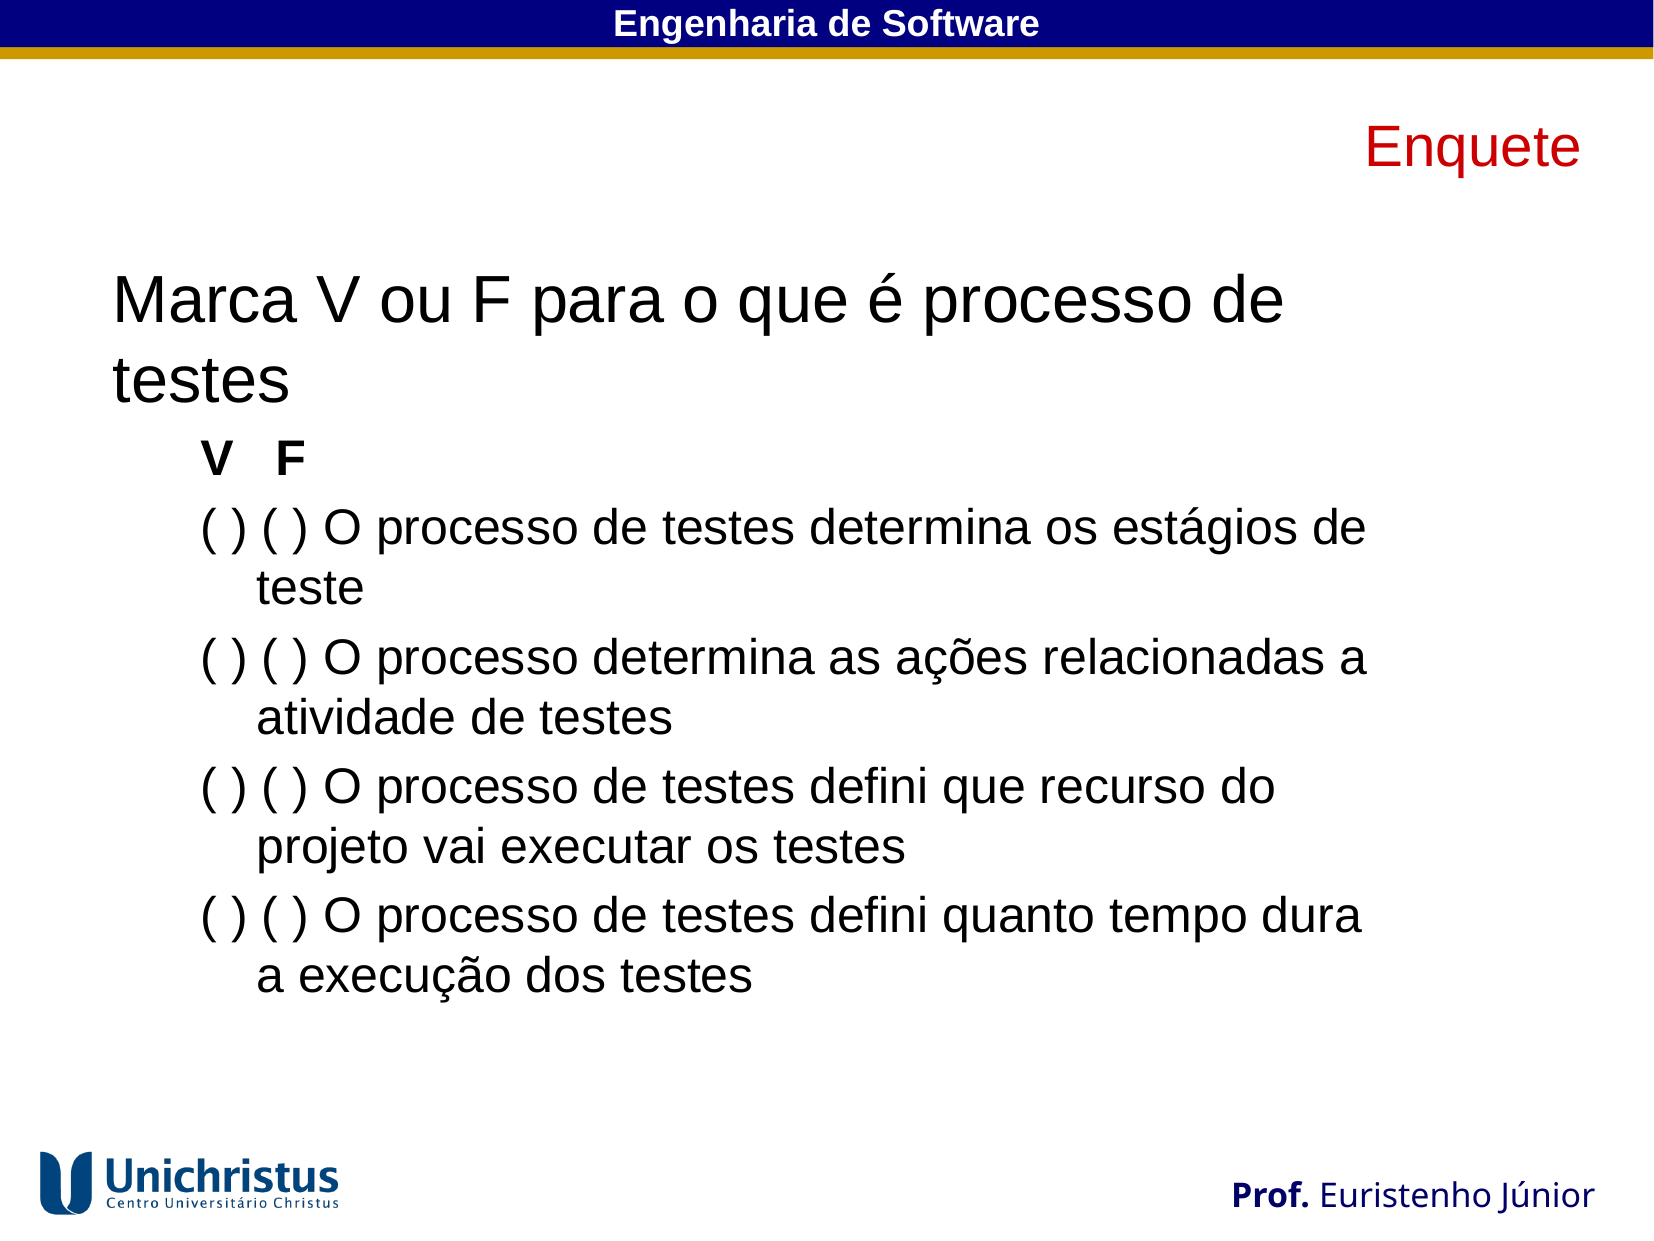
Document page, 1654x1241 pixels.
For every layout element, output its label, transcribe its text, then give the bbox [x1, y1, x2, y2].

text_box Prof. Euristenho Júnior [1216, 1163, 1654, 1224]
list Marca V ou F para o que é processo de testes V F ( ) ( ) O processo de testes determina os estágios de teste ( ) ( ) O processo determina as ações relacionadas a atividade de testes ( ) ( ) O processo de testes defini que recurso do projeto vai executar os testes ( ) ( ) O processo de testes defini quanto tempo dura a execução dos testes [35, 248, 1386, 1011]
text_box Engenharia de Software [0, 0, 1654, 48]
text_box [0, 48, 1654, 60]
picture [35, 1148, 343, 1217]
text_box Enquete [1349, 106, 1619, 213]
